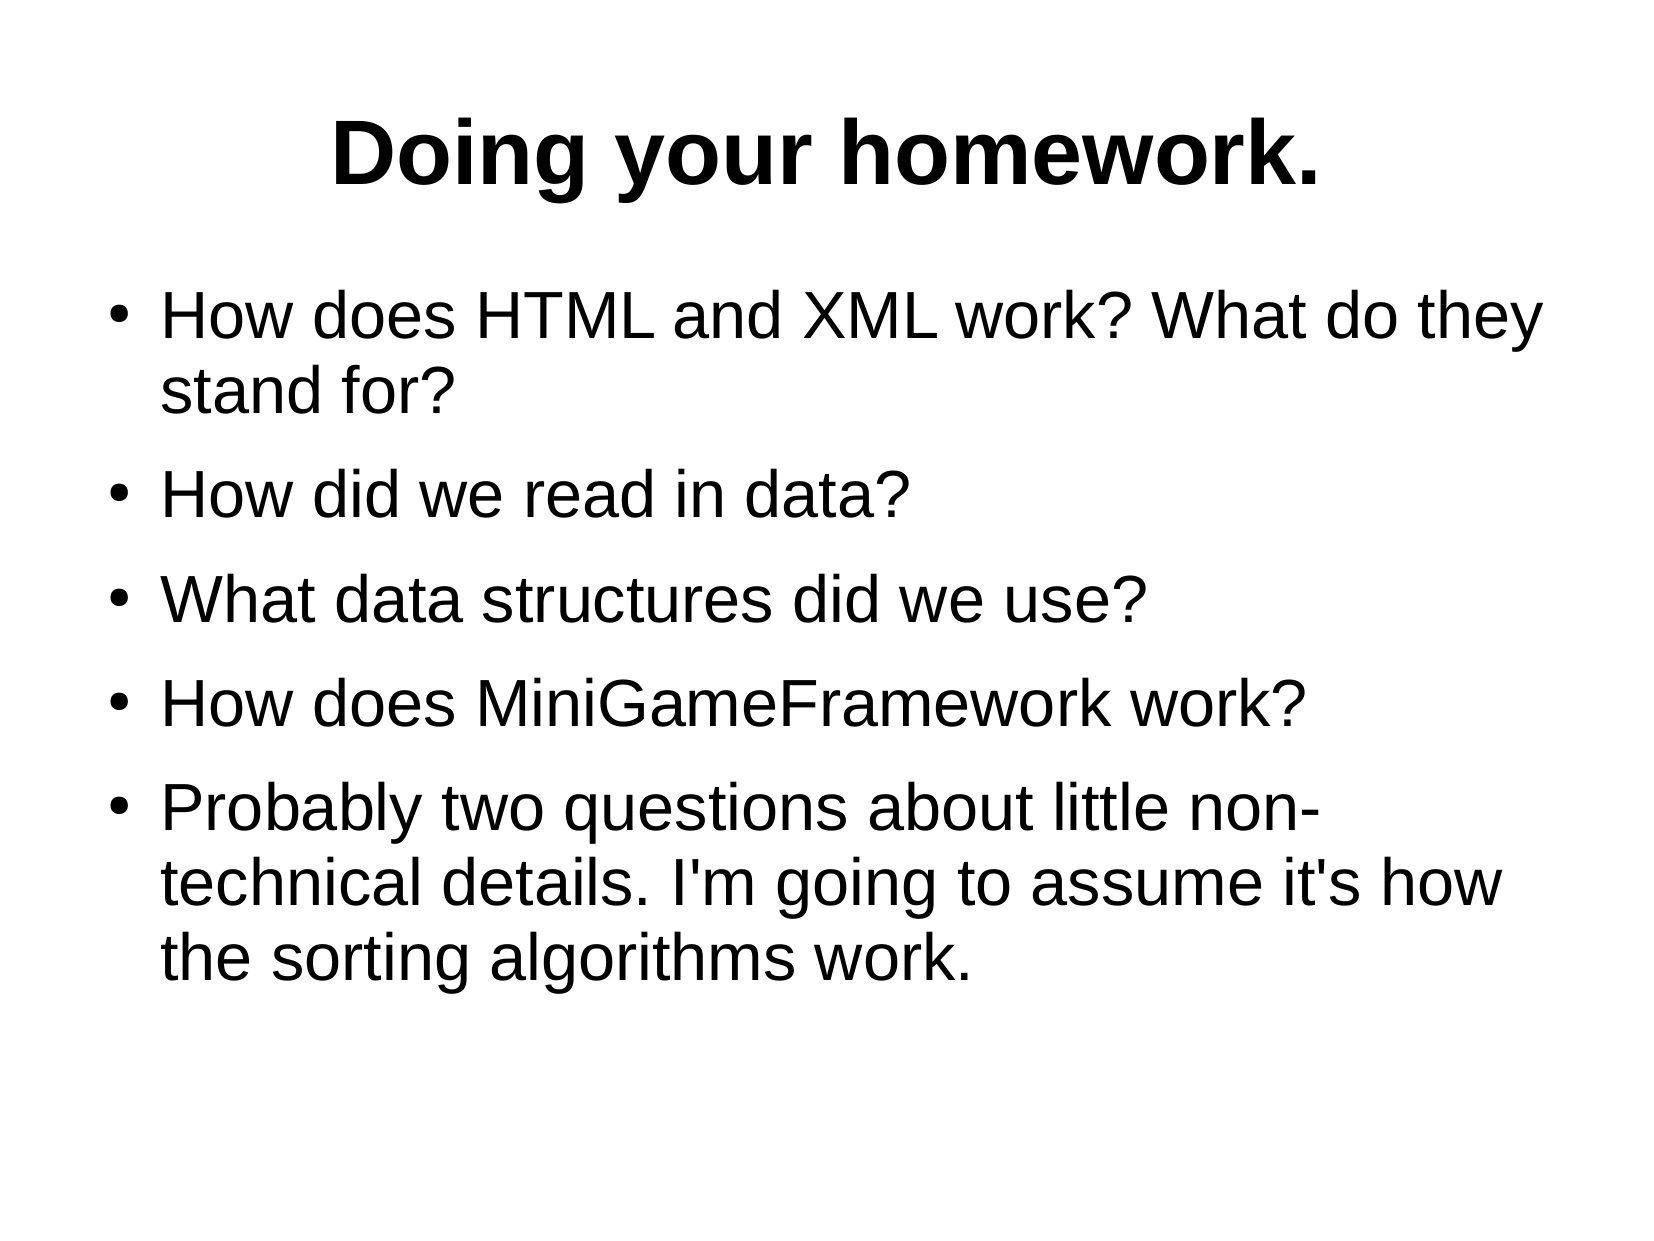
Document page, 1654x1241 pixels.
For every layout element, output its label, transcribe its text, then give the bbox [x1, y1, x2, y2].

list How does HTML and XML work? What do they stand for? How did we read in data? What data structures did we use? How does MiniGameFramework work? Probably two questions about little non-technical details. I'm going to assume it's how the sorting algorithms work. [89, 278, 1578, 998]
title Doing your homework. [82, 49, 1571, 257]
